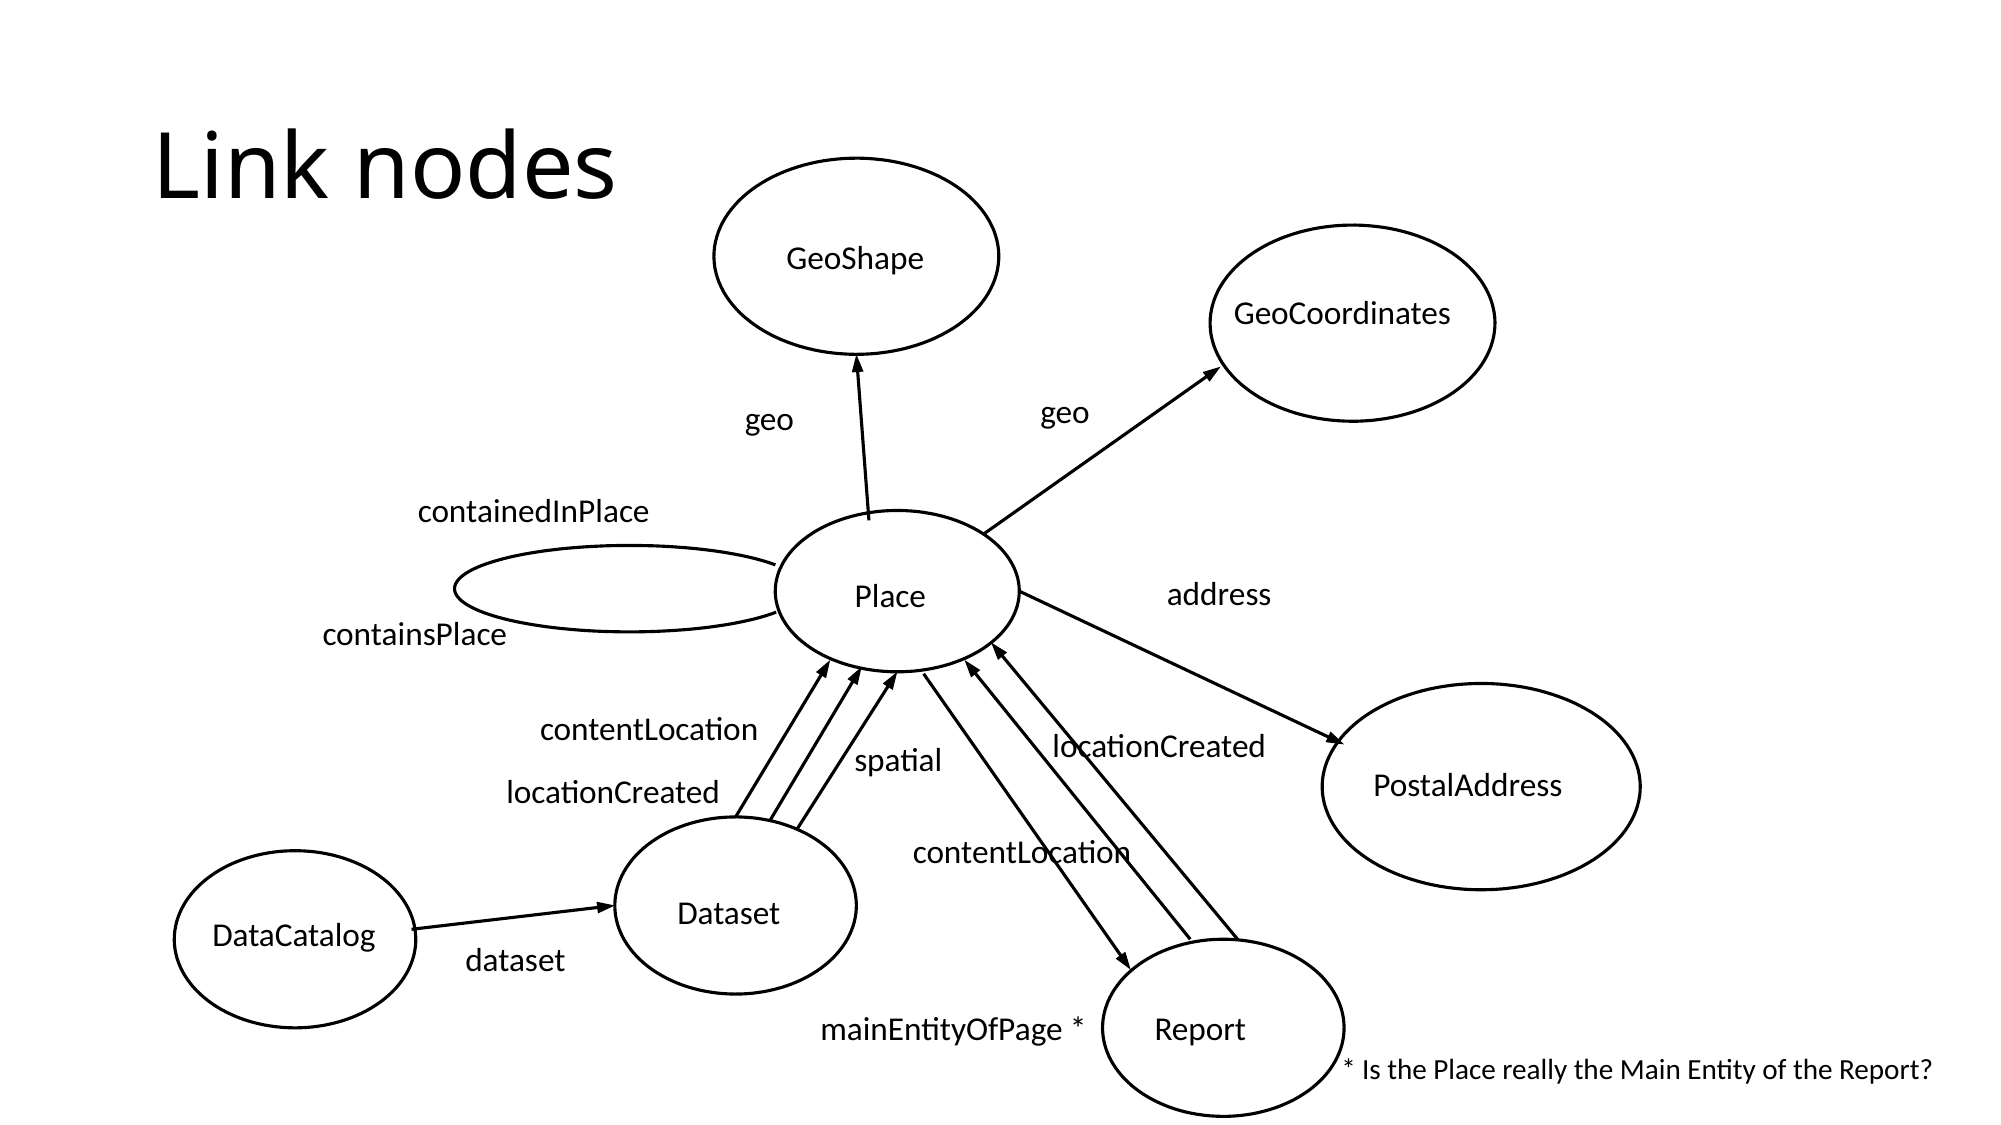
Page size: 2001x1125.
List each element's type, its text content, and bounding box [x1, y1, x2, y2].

text_box dataset [450, 930, 583, 987]
text_box GeoShape [771, 278, 942, 285]
text_box contentLocation [525, 699, 777, 756]
text_box GeoCoordinates [1218, 283, 1470, 339]
text_box geo [1025, 382, 1106, 439]
text_box Place [839, 566, 942, 623]
text_box locationCreated [1037, 716, 1285, 772]
text_box address [1151, 564, 1288, 621]
title Link nodes [137, 59, 1863, 278]
text_box DataCatalog [197, 905, 393, 962]
text_box Report [1139, 1000, 1264, 1056]
text_box locationCreated [491, 762, 739, 819]
text_box mainEntityOfPage * [805, 1000, 1106, 1056]
text_box containedInPlace [402, 481, 667, 538]
text_box Dataset [662, 883, 798, 940]
text_box contentLocation [1099, 822, 1150, 878]
text_box * Is the Place really the Main Entity of the Report? [1326, 1042, 1964, 1094]
text_box geo [729, 389, 811, 446]
text_box spatial [839, 730, 959, 786]
text_box containsPlace [307, 604, 525, 660]
text_box contentLocation [897, 822, 1063, 878]
text_box PostalAddress [1358, 755, 1580, 811]
text_box contentLocation [1030, 822, 1137, 878]
